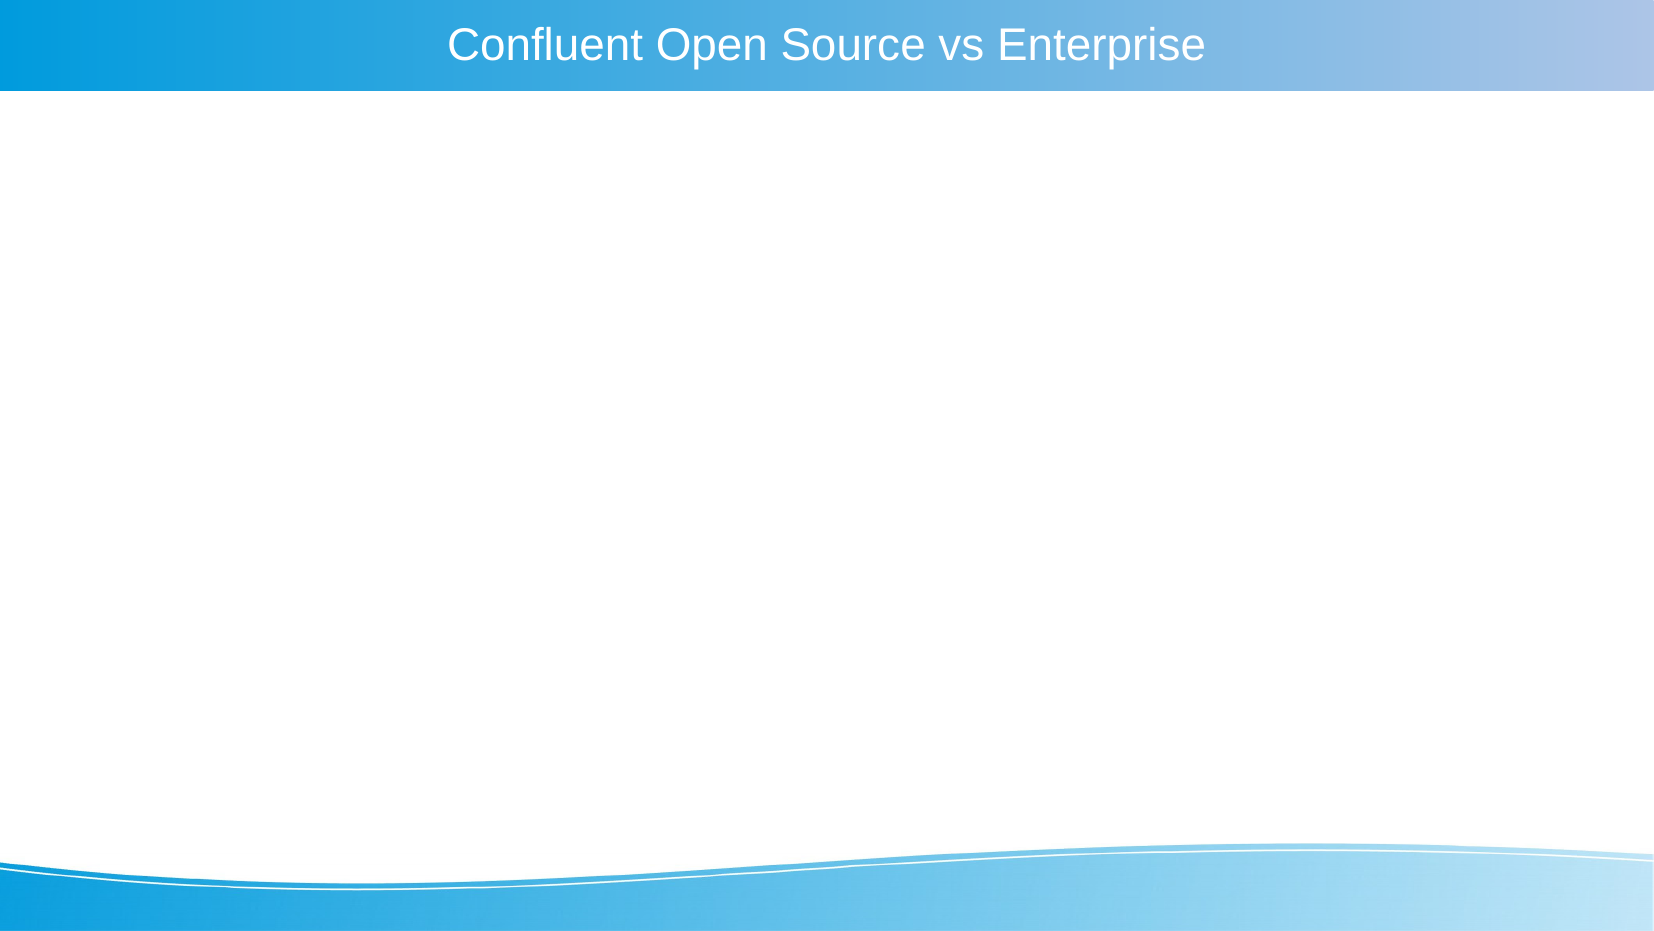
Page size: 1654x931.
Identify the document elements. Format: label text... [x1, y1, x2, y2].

title Confluent Open Source vs Enterprise [82, 5, 1571, 85]
picture [0, 843, 1654, 931]
